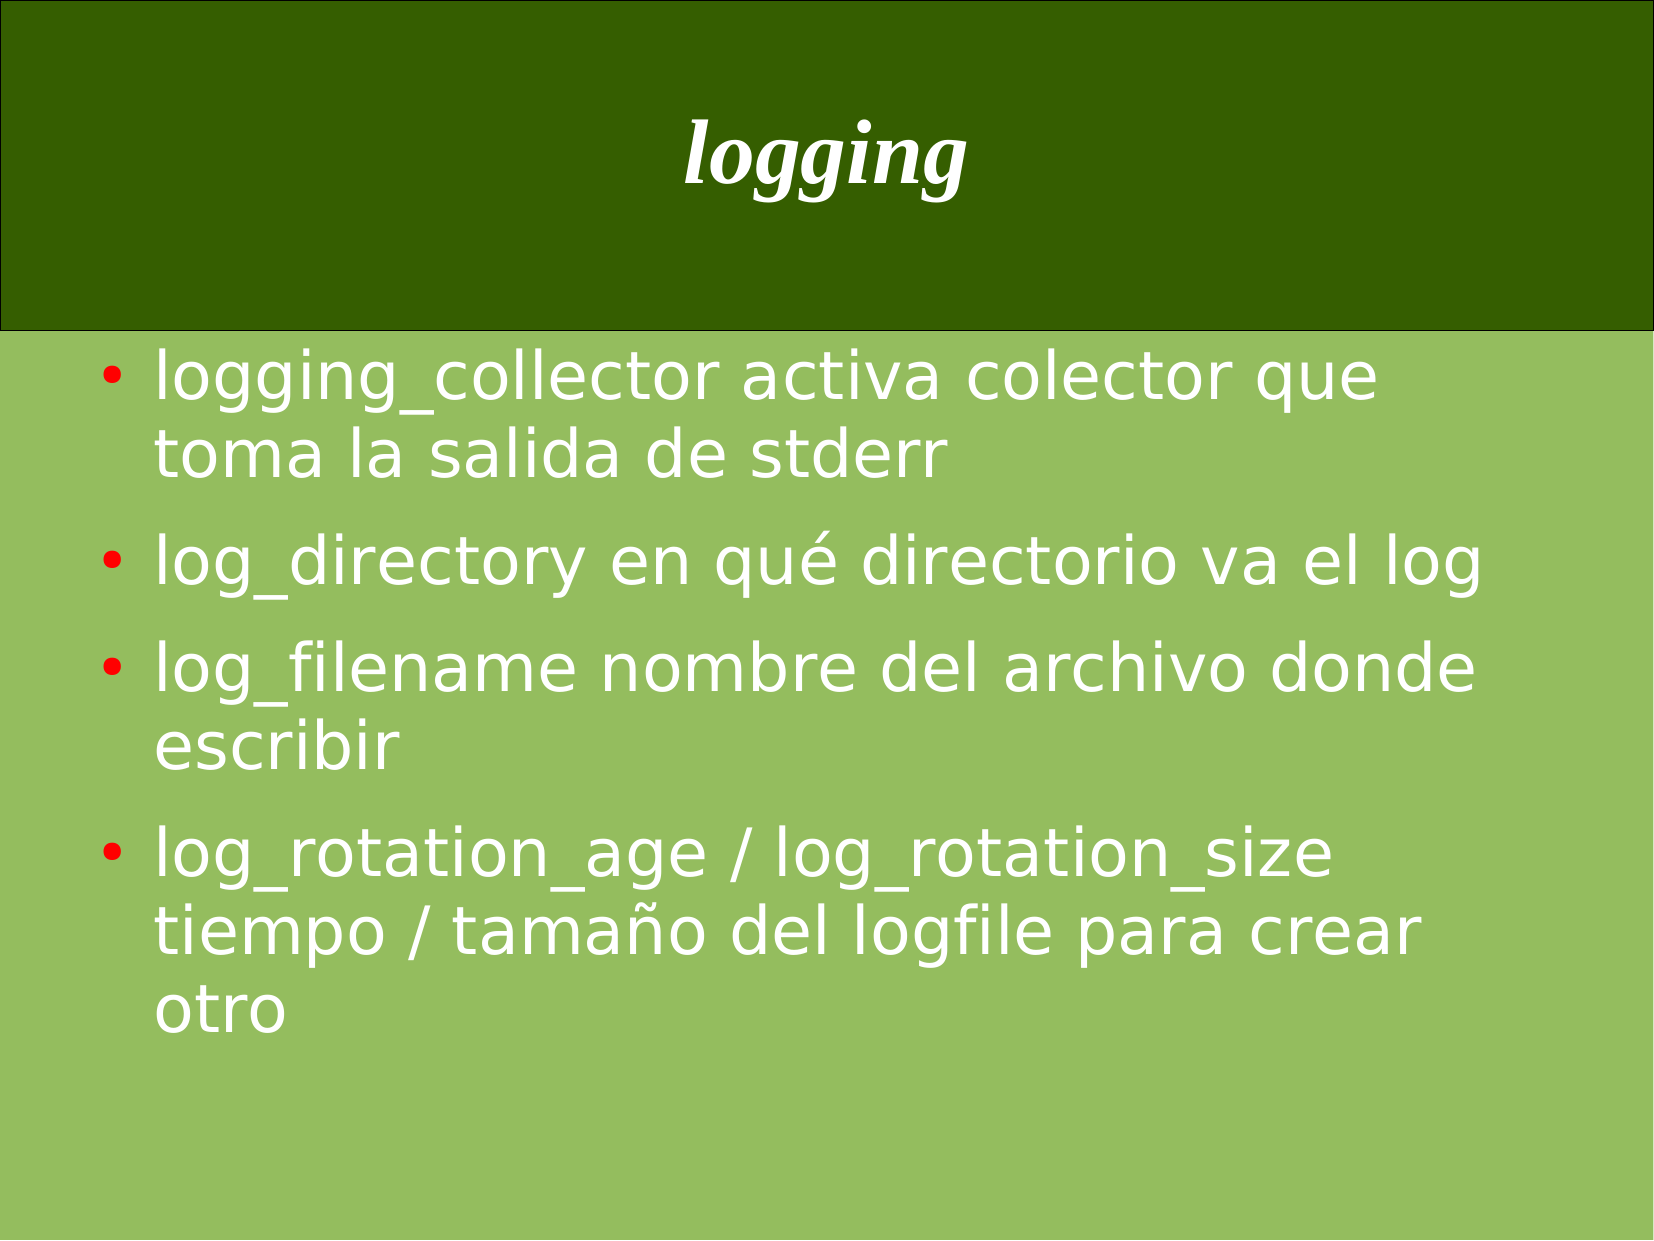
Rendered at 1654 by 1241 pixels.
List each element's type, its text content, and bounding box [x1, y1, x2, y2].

title logging [82, 49, 1571, 257]
list logging_collector activa colector que toma la salida de stderr log_directory en qué directorio va el log log_filename nombre del archivo donde escribir log_rotation_age / log_rotation_size tiempo / tamaño del logfile para crear otro [82, 337, 1571, 1057]
